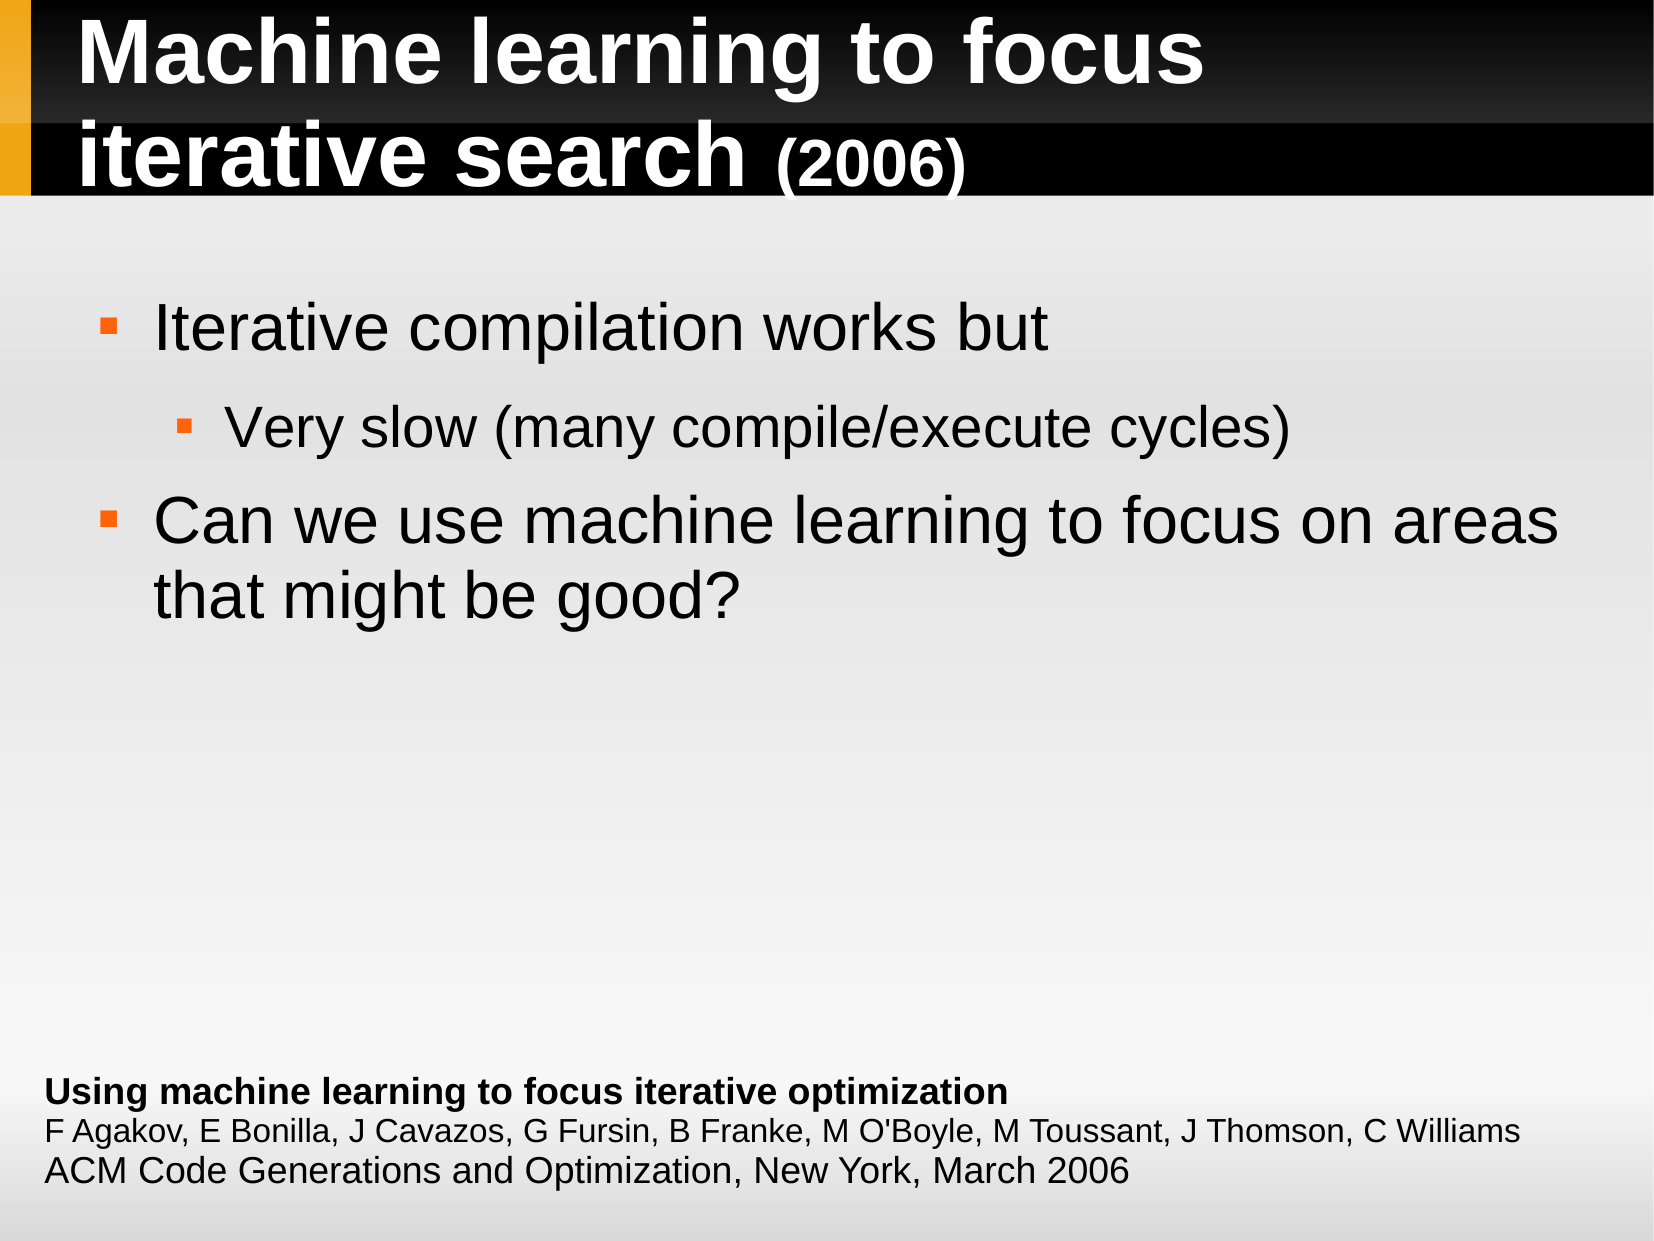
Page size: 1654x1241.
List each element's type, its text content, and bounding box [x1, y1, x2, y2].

title Machine learning to focus iterative search (2006) [76, 0, 1565, 222]
picture [0, 0, 1654, 1241]
text_box Using machine learning to focus iterative optimization F Agakov, E Bonilla, J Cavazos, G Fursin, B Franke, M O'Boyle, M Toussant, J Thomson, C Williams ACM Code Generations and Optimization, New York, March 2006 [29, 1063, 1625, 1230]
list Iterative compilation works but Very slow (many compile/execute cycles) Can we use machine learning to focus on areas that might be good? [82, 290, 1571, 1063]
